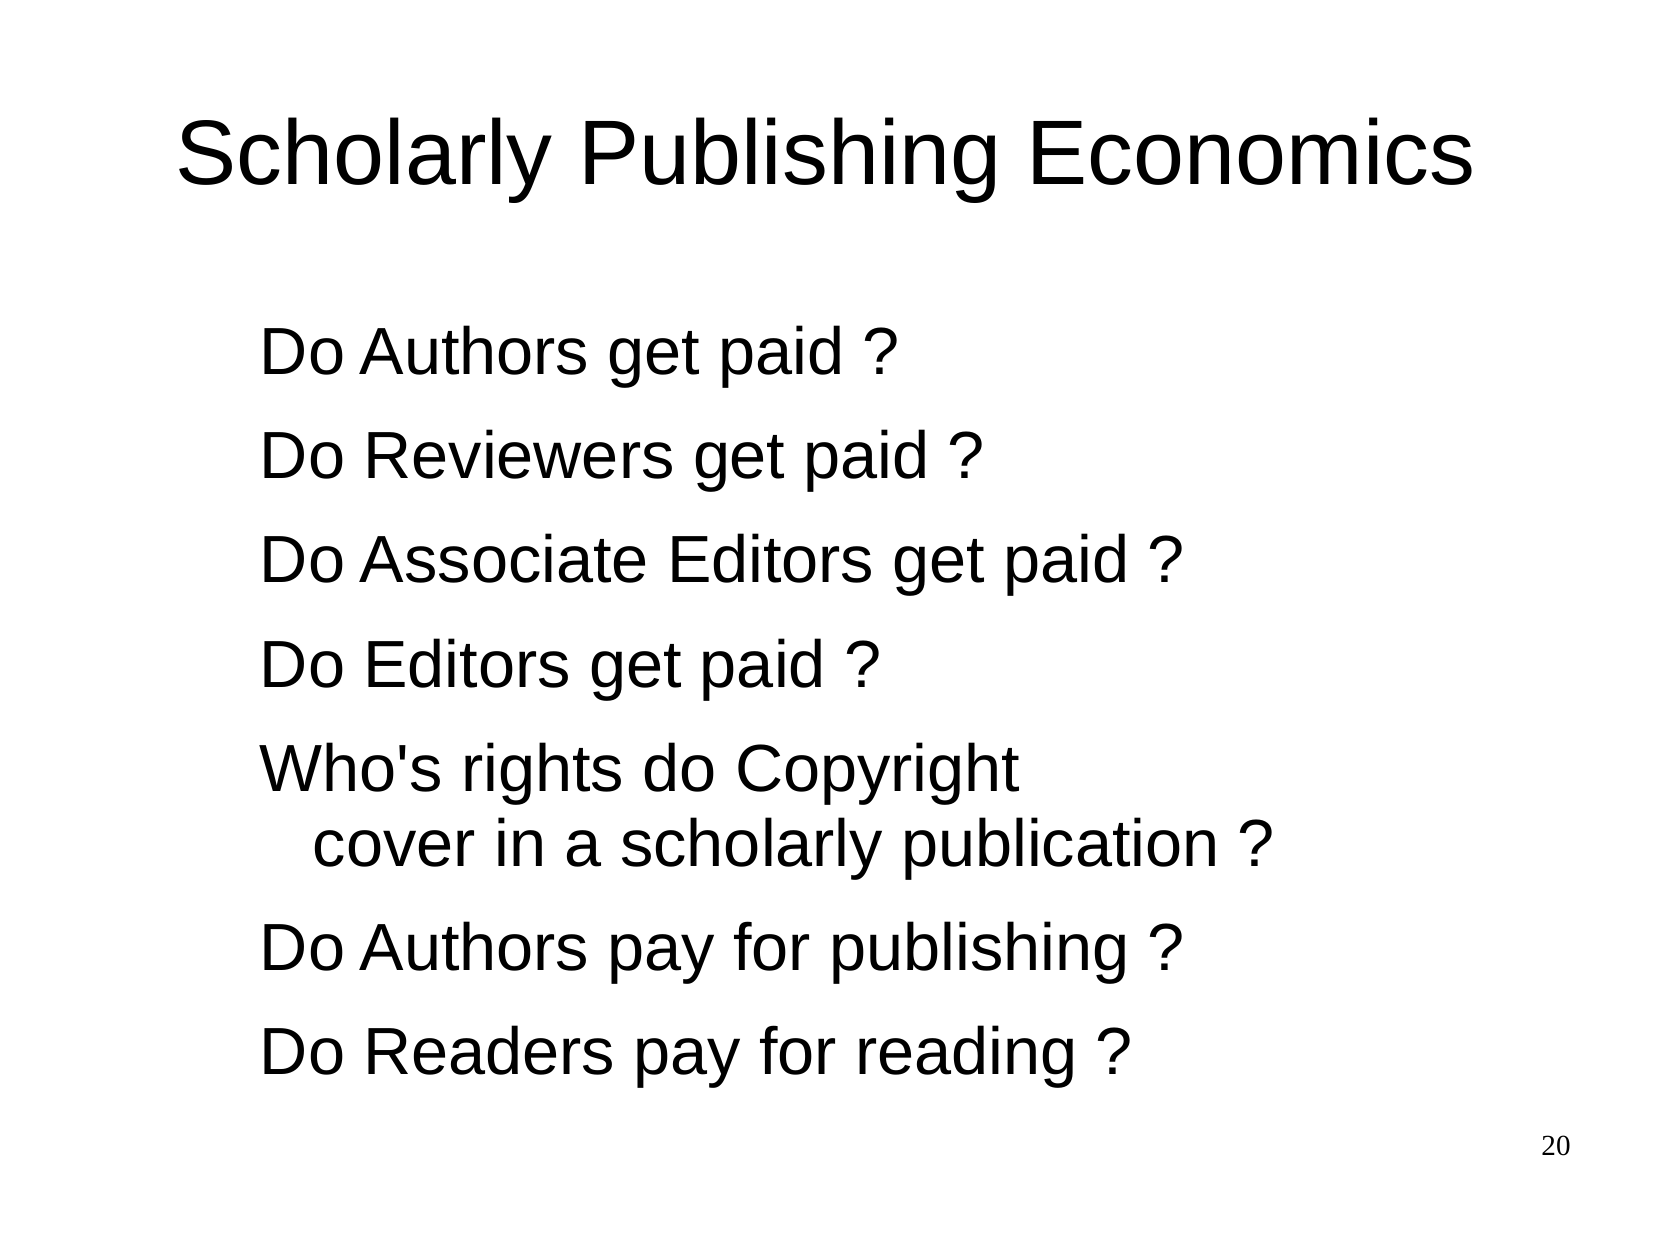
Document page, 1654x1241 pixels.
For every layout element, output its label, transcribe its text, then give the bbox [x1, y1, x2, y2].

list Do Authors get paid ? Do Reviewers get paid ? Do Associate Editors get paid ? Do Editors get paid ? Who's rights do Copyright cover in a scholarly publication ? Do Authors pay for publishing ? Do Readers pay for reading ? [242, 313, 1435, 1118]
title Scholarly Publishing Economics [82, 56, 1571, 250]
